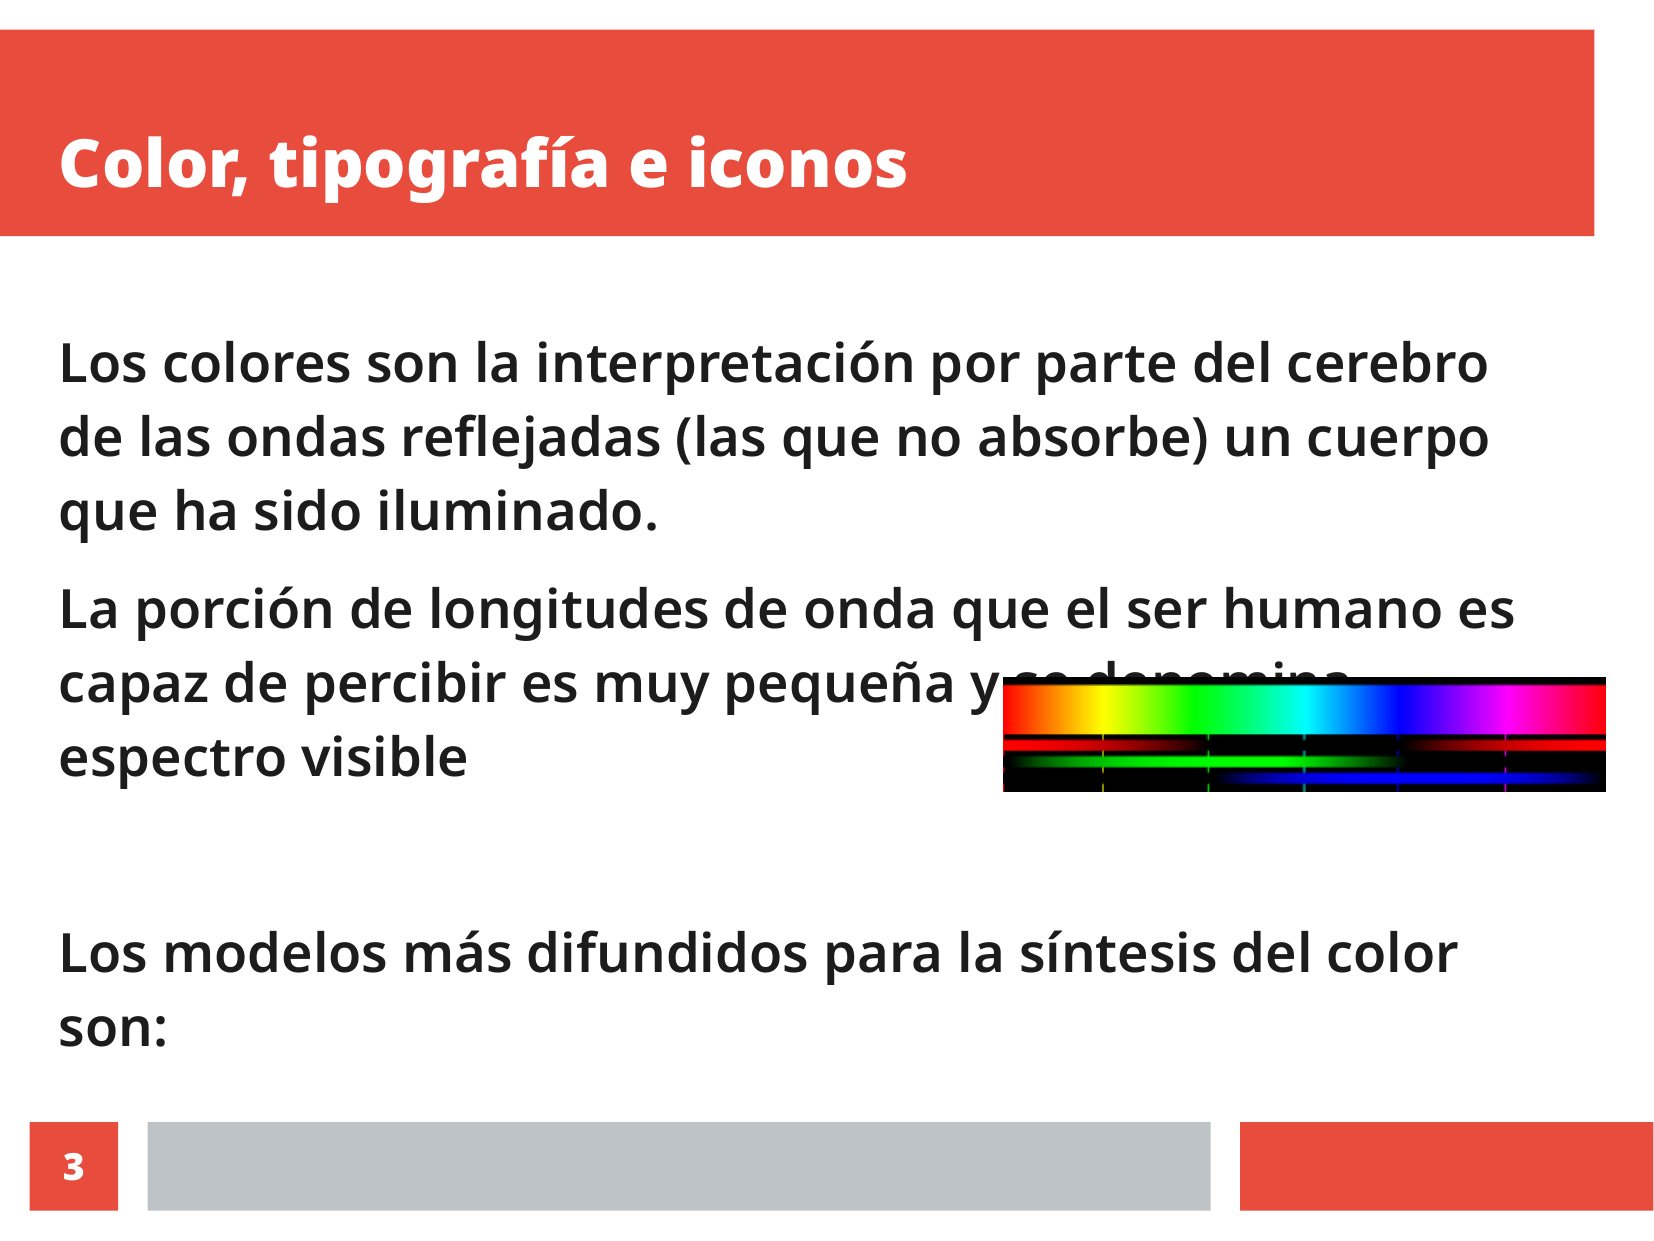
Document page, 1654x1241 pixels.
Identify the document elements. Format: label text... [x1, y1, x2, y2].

picture [1003, 677, 1606, 792]
title Color, tipografía e iconos [59, 59, 1595, 207]
list Los colores son la interpretación por parte del cerebro de las ondas reflejadas (las que no absorbe) un cuerpo que ha sido iluminado. La porción de longitudes de onda que el ser humano es capaz de percibir es muy pequeña y se denomina espectro visible Los modelos más difundidos para la síntesis del color son: [59, 324, 1565, 1093]
